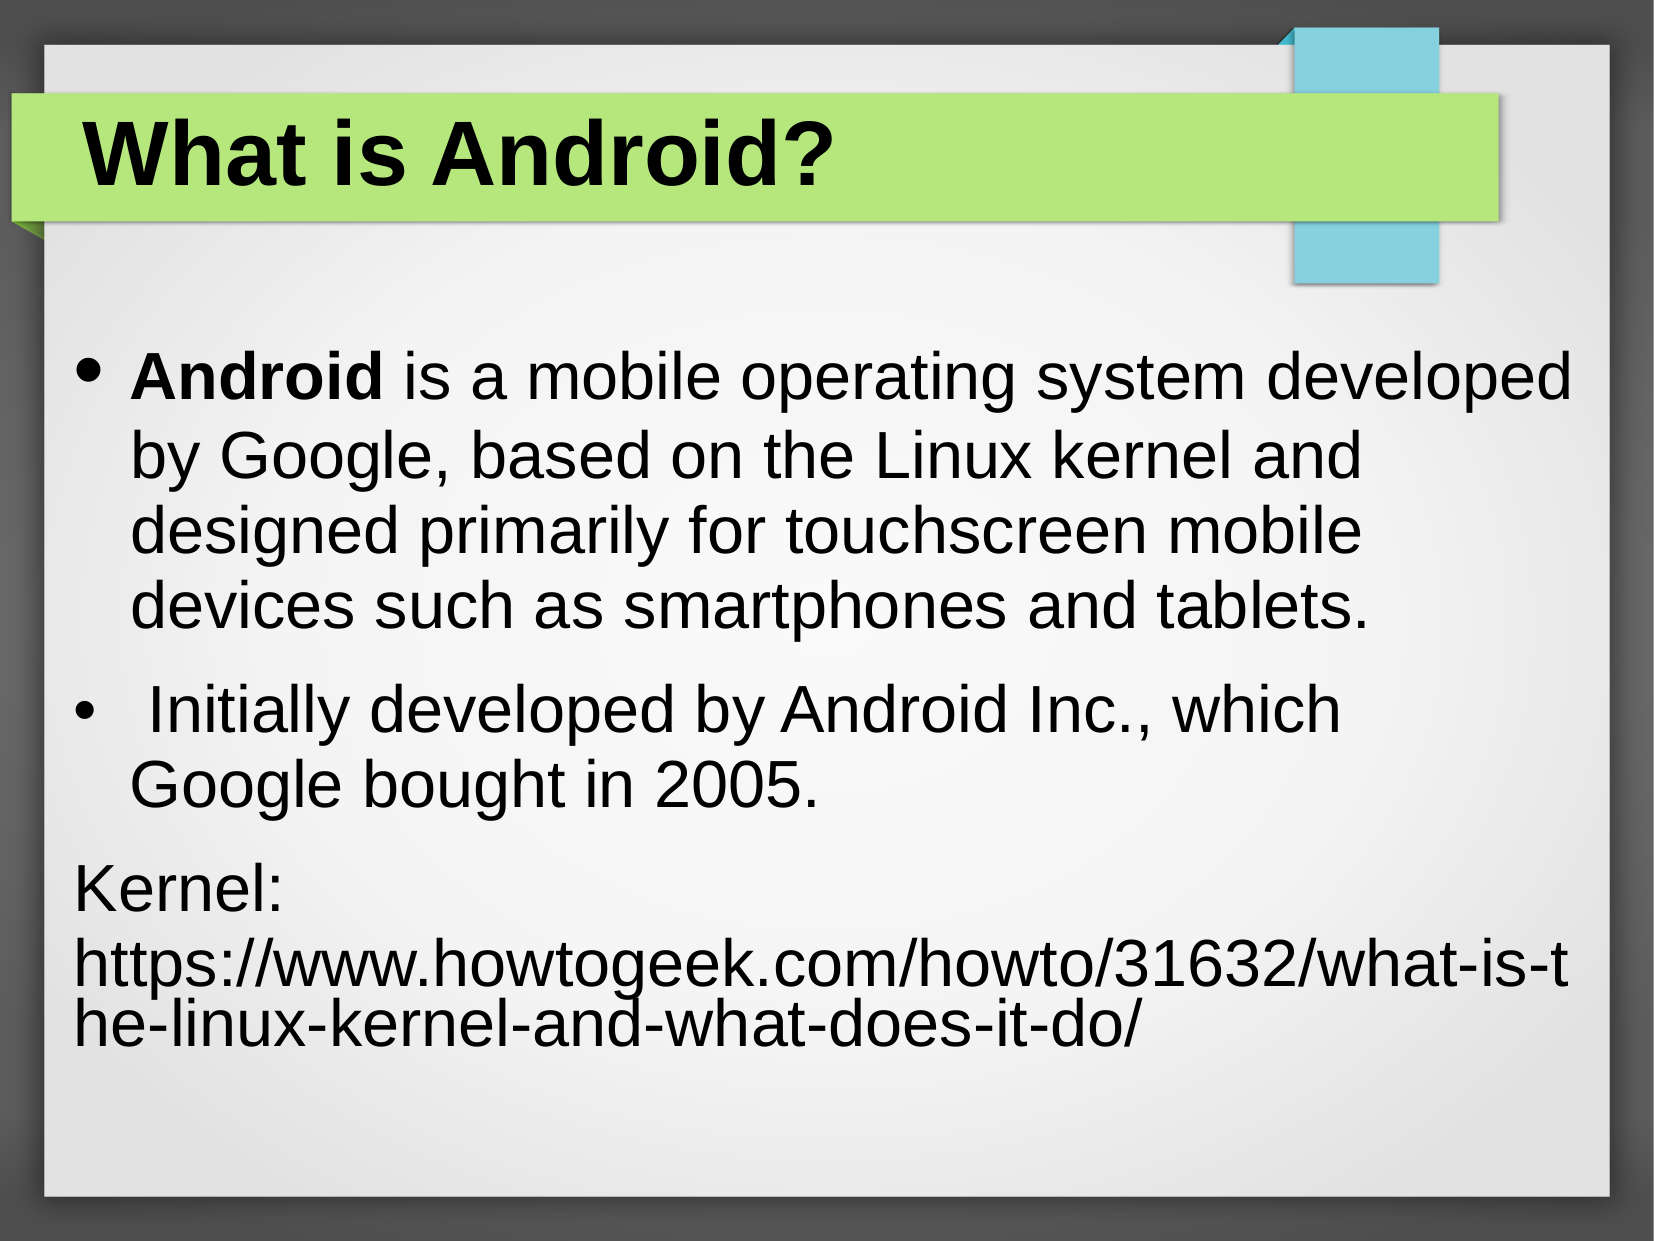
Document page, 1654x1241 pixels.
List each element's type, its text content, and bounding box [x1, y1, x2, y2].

picture [0, 0, 1654, 1241]
title What is Android? [82, 94, 1264, 213]
list • Android is a mobile operating system developed by Google, based on the Linux kernel and designed primarily for touchscreen mobile devices such as smartphones and tablets. • Initially developed by Android Inc., which Google bought in 2005. Kernel:https://www.howtogeek.com/howto/31632/what-is-the-linux-kernel-and-what-does-it-do/ [73, 319, 1576, 1081]
